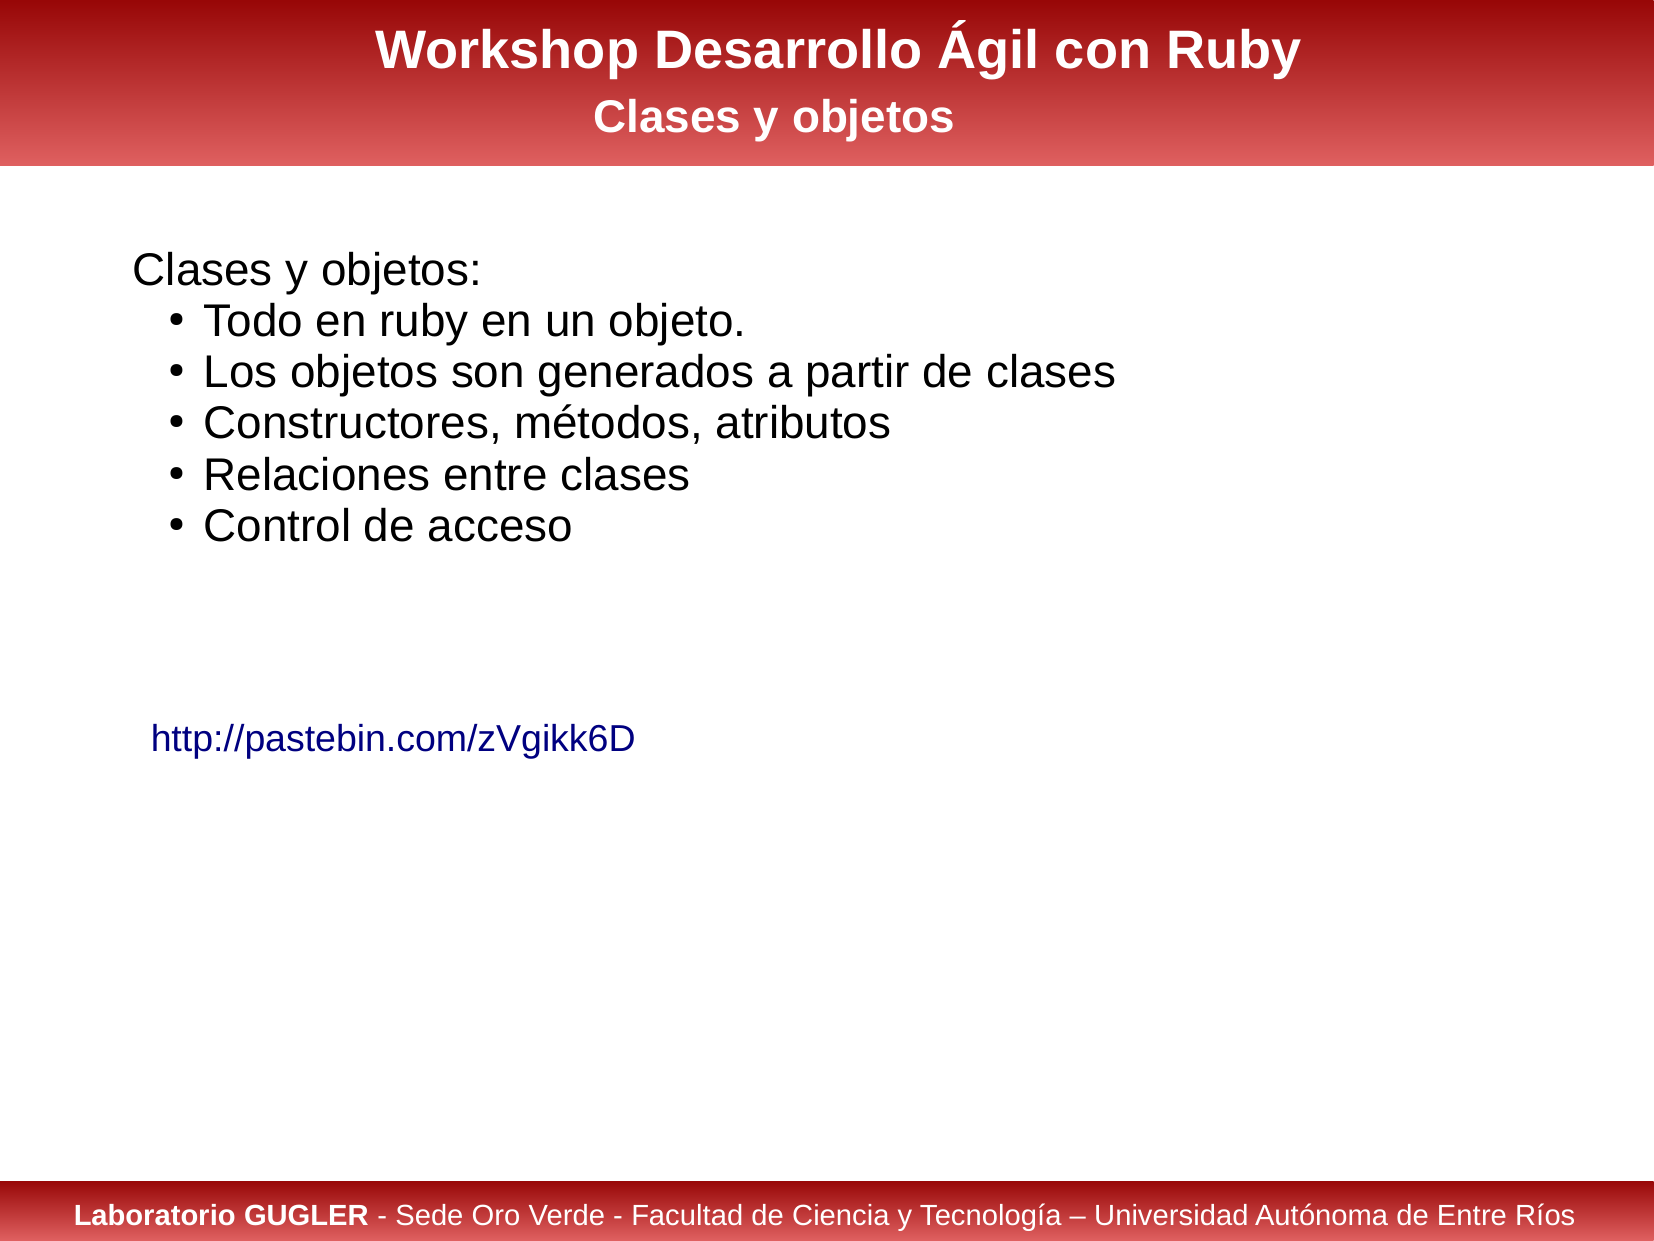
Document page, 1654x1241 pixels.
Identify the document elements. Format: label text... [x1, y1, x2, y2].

text_box [0, 1181, 1654, 1241]
text_box Laboratorio GUGLER - Sede Oro Verde - Facultad de Ciencia y Tecnología – Universidad Autónoma de Entre Ríos [59, 1191, 1595, 1240]
text_box Clases y objetos [578, 83, 981, 150]
text_box Clases y objetos: Todo en ruby en un objeto. Los objetos son generados a partir de clases Constructores, métodos, atributos Relaciones entre clases Control de acceso [82, 236, 1132, 559]
text_box Workshop Desarrollo Ágil con Ruby [360, 11, 1341, 88]
text_box [0, 0, 1654, 166]
text_box http://pastebin.com/zVgikk6D [136, 709, 745, 780]
